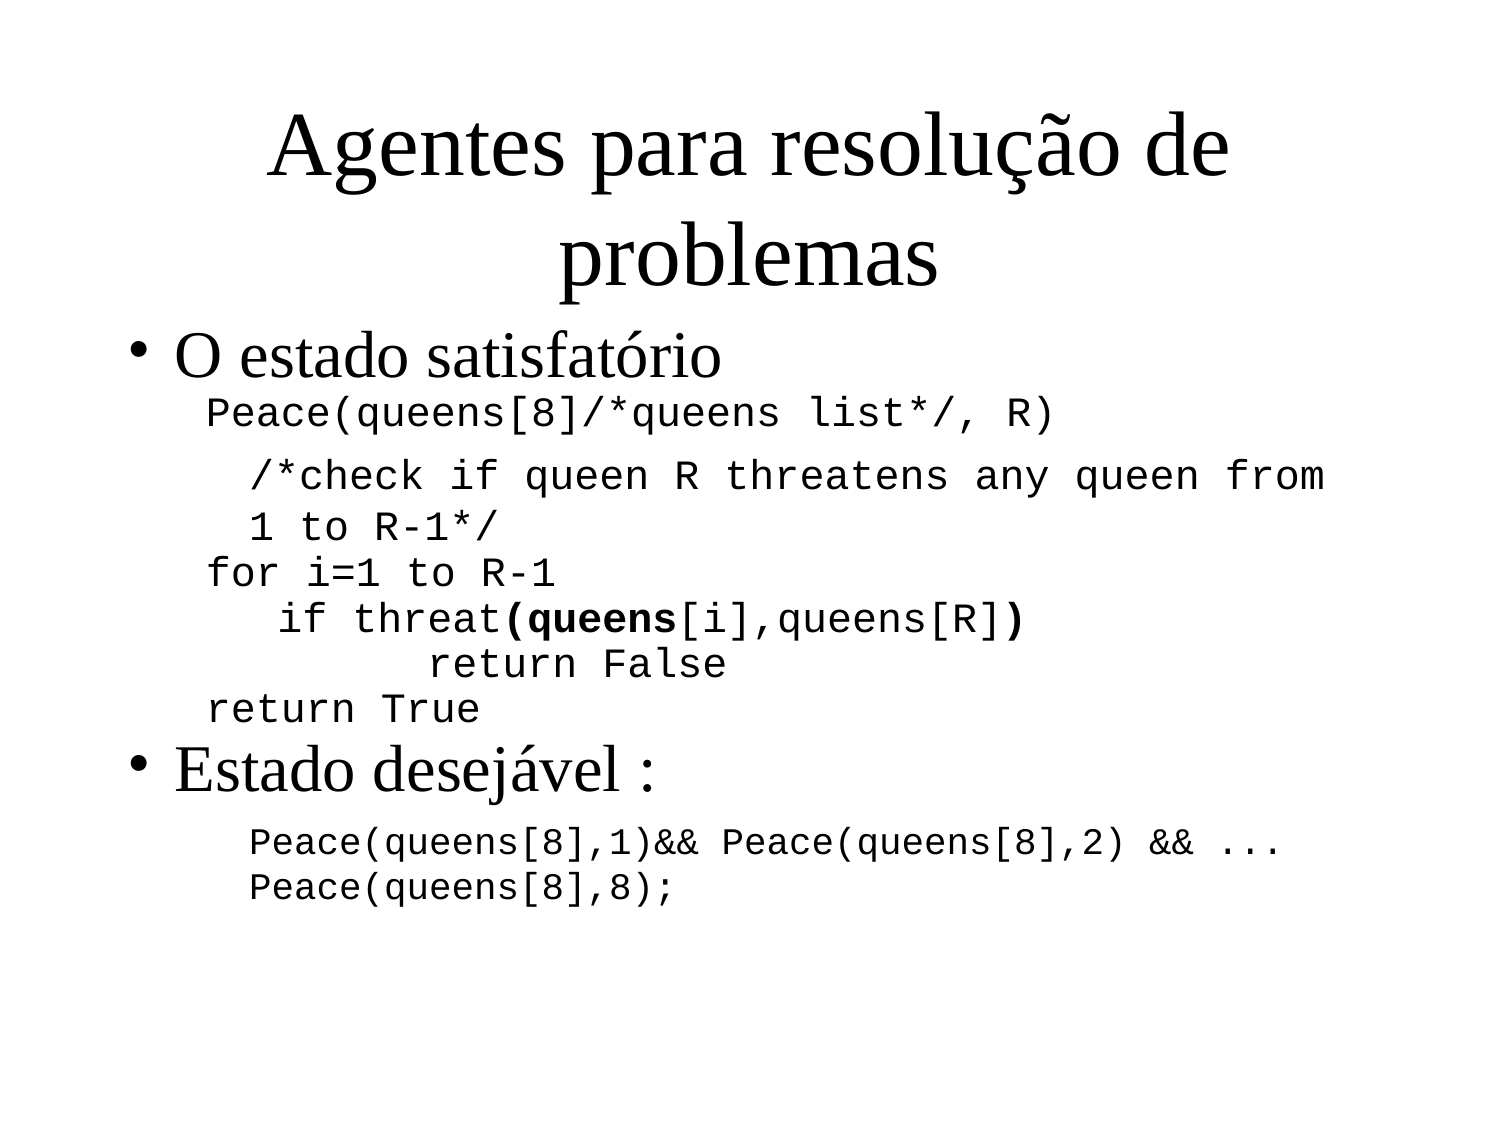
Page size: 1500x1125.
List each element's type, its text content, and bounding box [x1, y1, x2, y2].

title Agentes para resolução de problemas [112, 76, 1388, 312]
list O estado satisfatório Peace(queens[8]/*queens list*/, R) /*check if queen R threatens any queen from 1 to R-1*/ for i=1 to R-1 if threat(queens[i],queens[R]) return False return True Estado desejável : Peace(queens[8],1)&& Peace(queens[8],2) && ... Peace(queens[8],8); [112, 324, 1388, 956]
